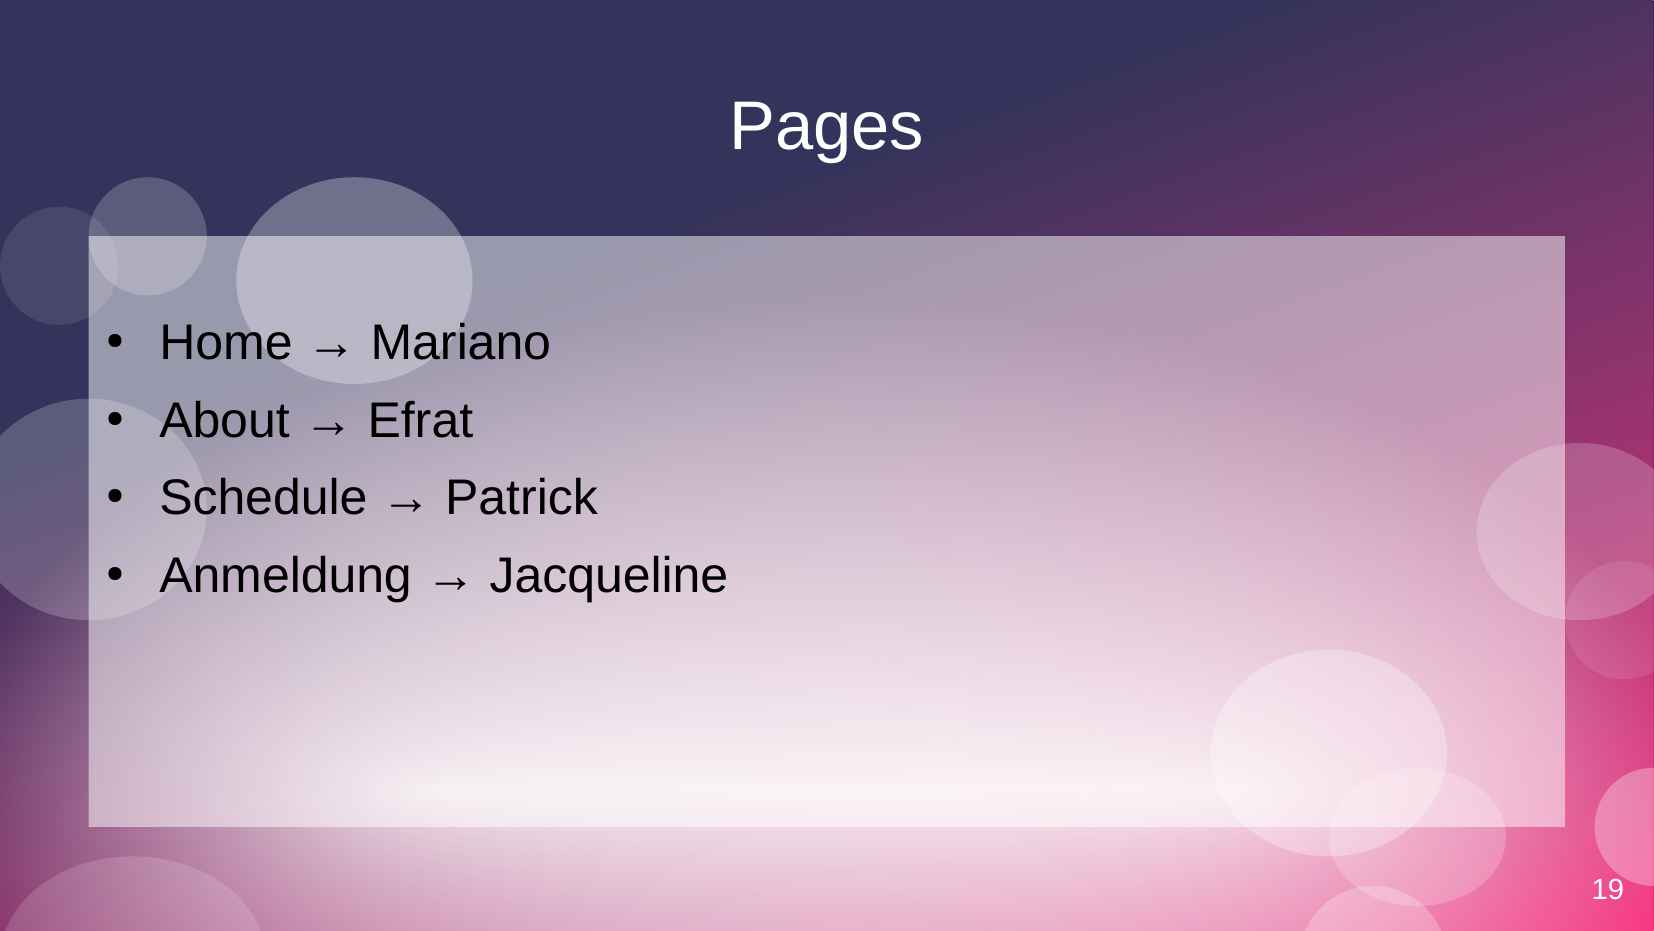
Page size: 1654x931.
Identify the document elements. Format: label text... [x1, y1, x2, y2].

list Home → Mariano About → Efrat Schedule → Patrick Anmeldung → Jacqueline [88, 236, 1565, 827]
title Pages [88, 44, 1565, 207]
